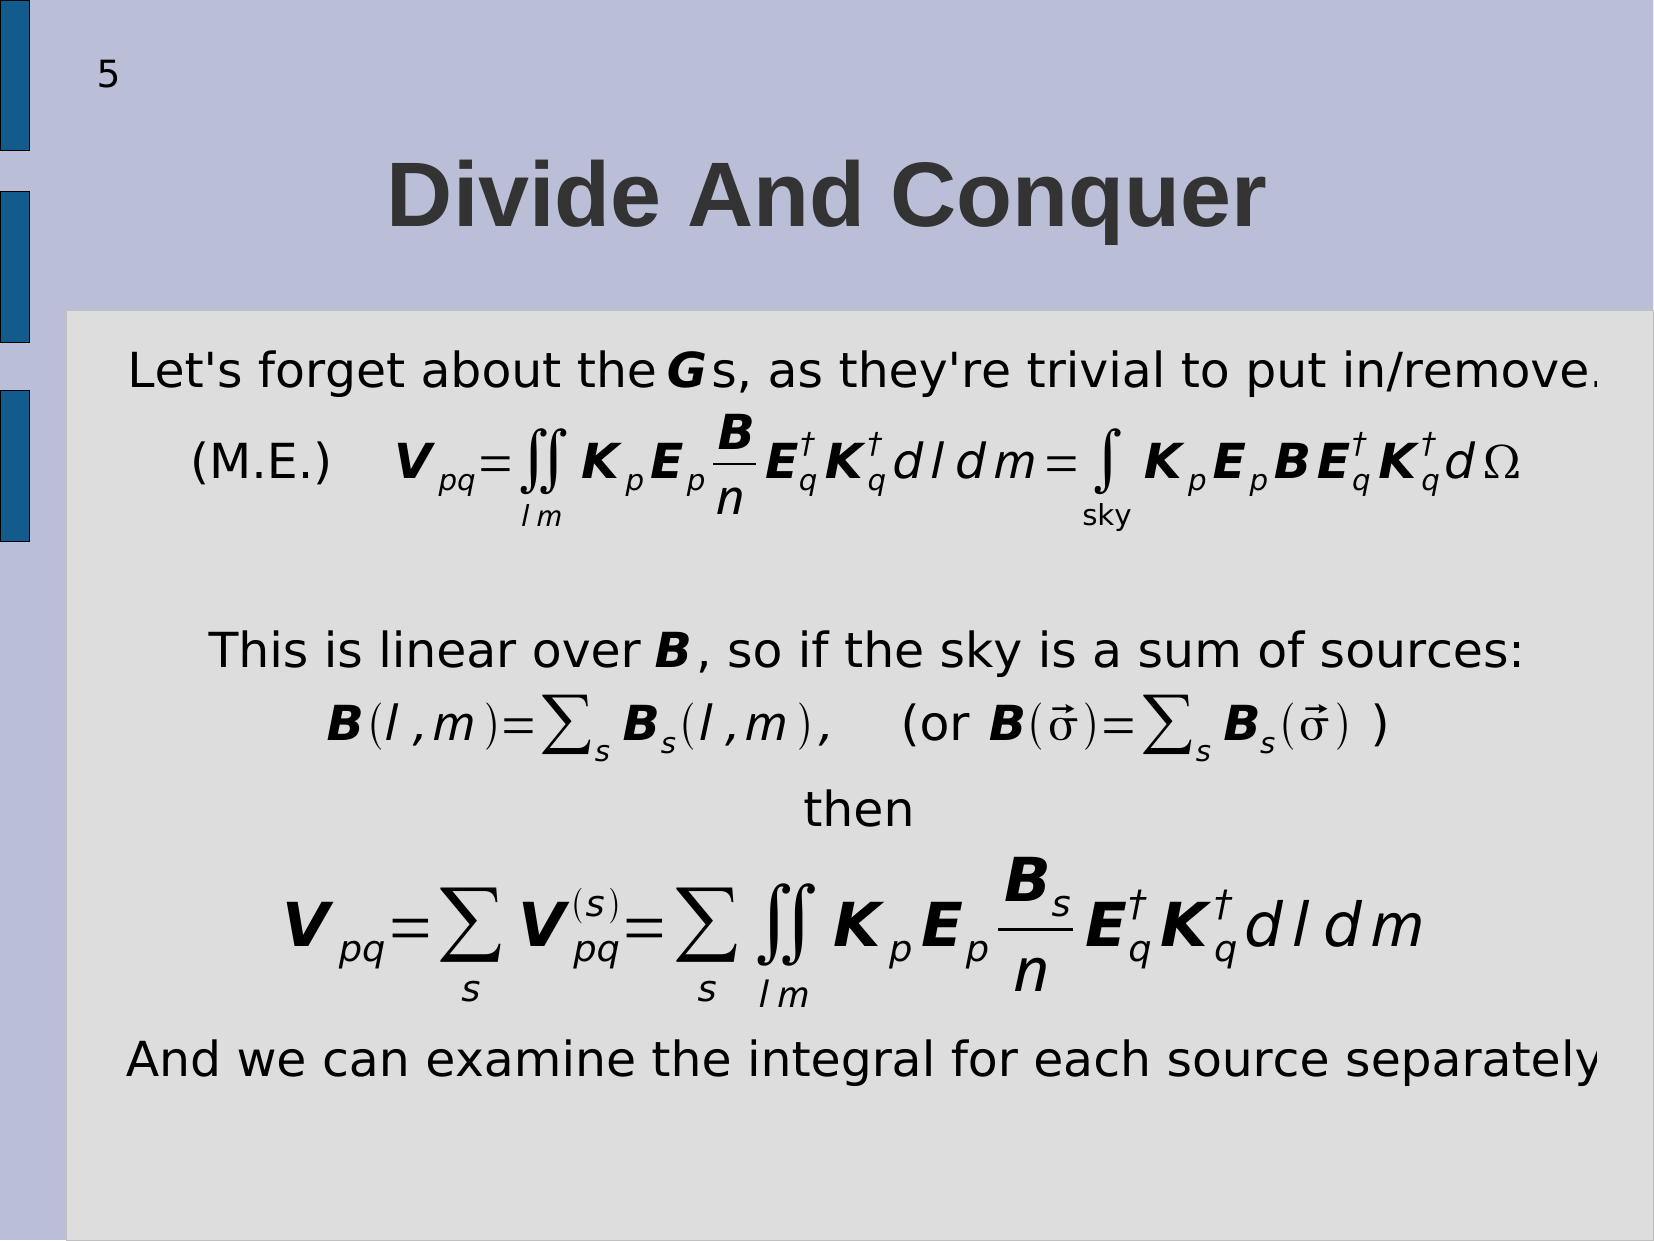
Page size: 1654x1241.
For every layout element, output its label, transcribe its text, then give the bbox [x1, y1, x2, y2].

title Divide And Conquer [121, 91, 1534, 299]
chart [118, 331, 1597, 1091]
text_box <number> [84, 45, 319, 119]
